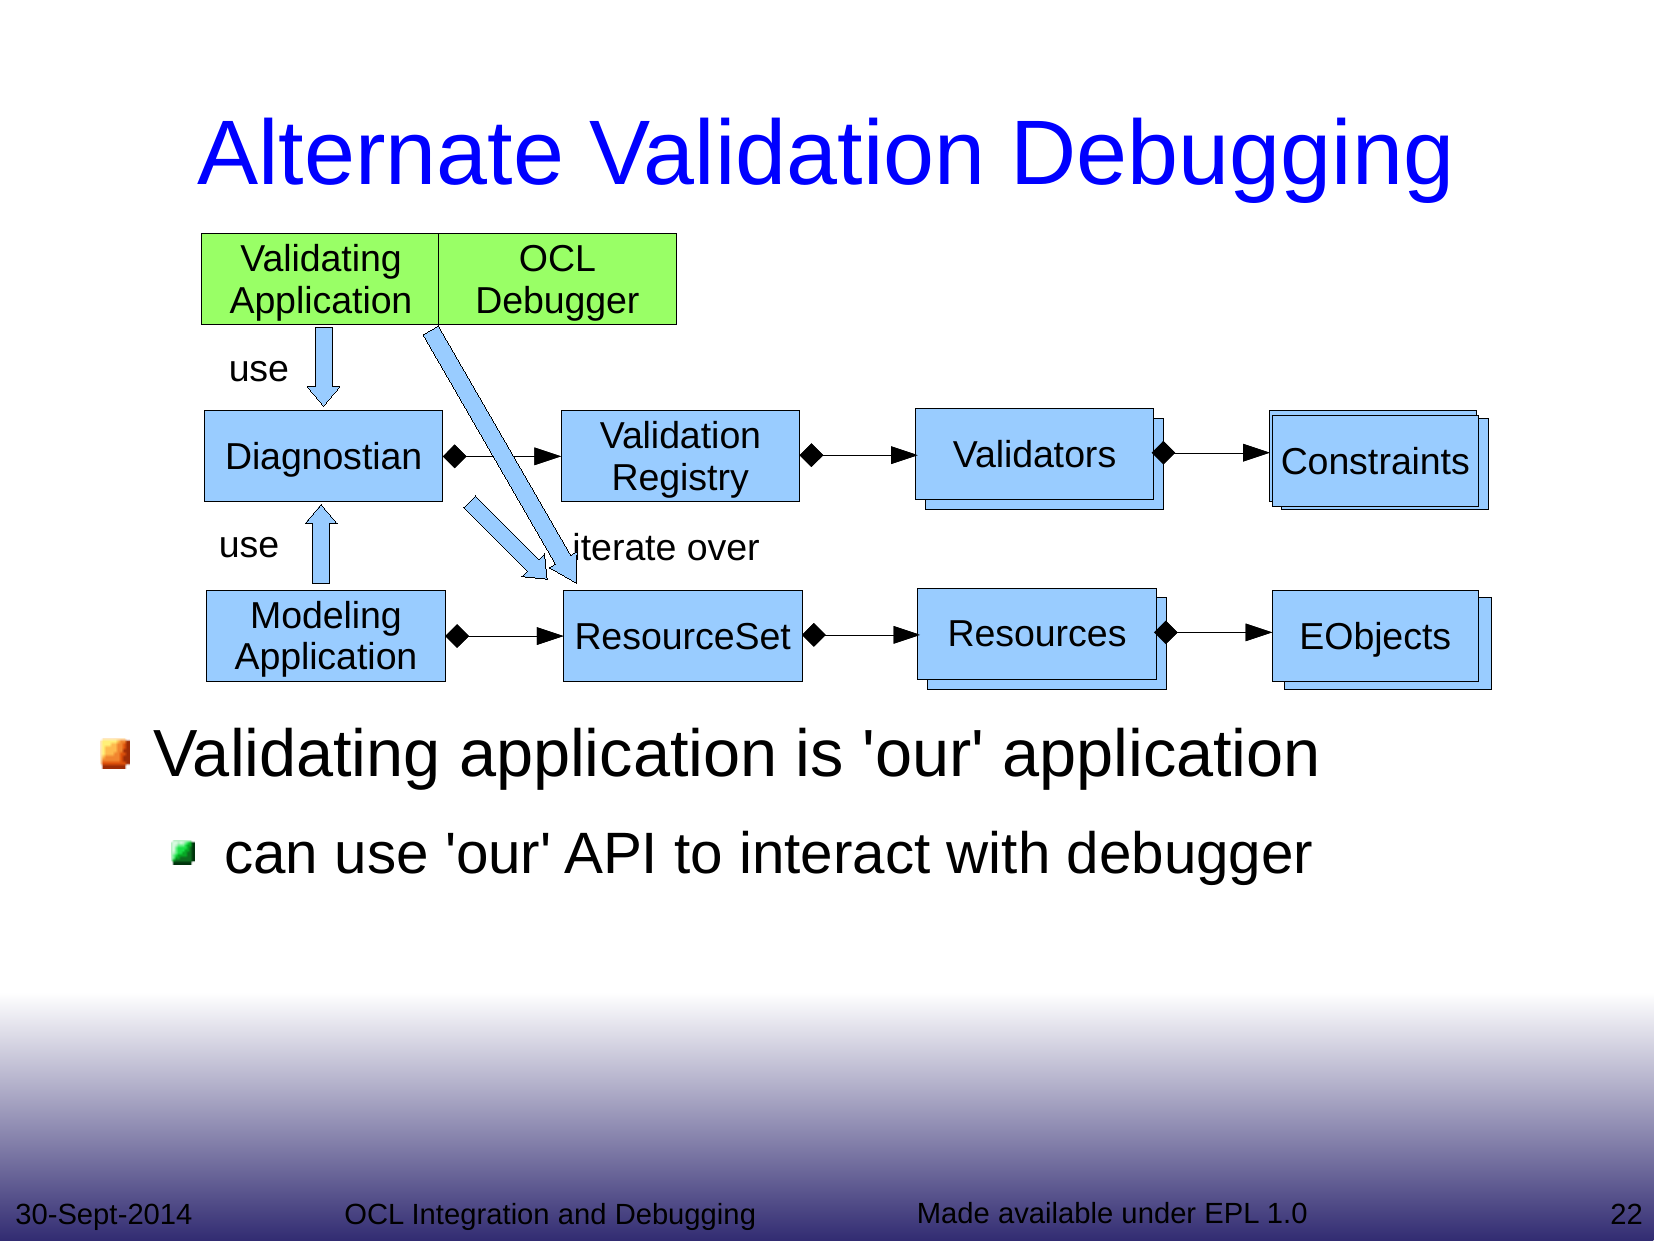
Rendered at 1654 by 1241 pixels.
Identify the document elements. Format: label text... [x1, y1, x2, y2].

text_box ResourceSet [563, 590, 803, 682]
text_box use [214, 339, 304, 397]
text_box Diagnostian [204, 410, 443, 502]
text_box Resources [925, 457, 1164, 510]
text_box EObjects [1281, 418, 1489, 510]
list Validating application is 'our' application can use 'our' API to interact with debugger [82, 716, 1571, 1069]
text_box Resources [917, 588, 1157, 680]
text_box iterate over [557, 518, 775, 576]
text_box EObjects [1269, 410, 1477, 502]
text_box [463, 495, 548, 580]
text_box use [204, 516, 295, 574]
text_box Resources [927, 637, 1167, 690]
text_box Modeling Application [206, 590, 446, 682]
text_box [305, 504, 338, 584]
text_box Validation Registry [561, 410, 800, 502]
text_box Resources [1154, 418, 1164, 449]
text_box OCL Debugger [438, 233, 677, 325]
text_box Resources [1157, 597, 1167, 628]
title Alternate Validation Debugging [82, 49, 1571, 257]
text_box EObjects [1284, 597, 1492, 690]
text_box Validators [915, 408, 1154, 500]
text_box EObjects [1272, 590, 1479, 682]
text_box Validating Application [201, 233, 438, 325]
text_box [307, 327, 340, 407]
text_box [423, 325, 578, 584]
text_box Constraints [1272, 415, 1479, 507]
